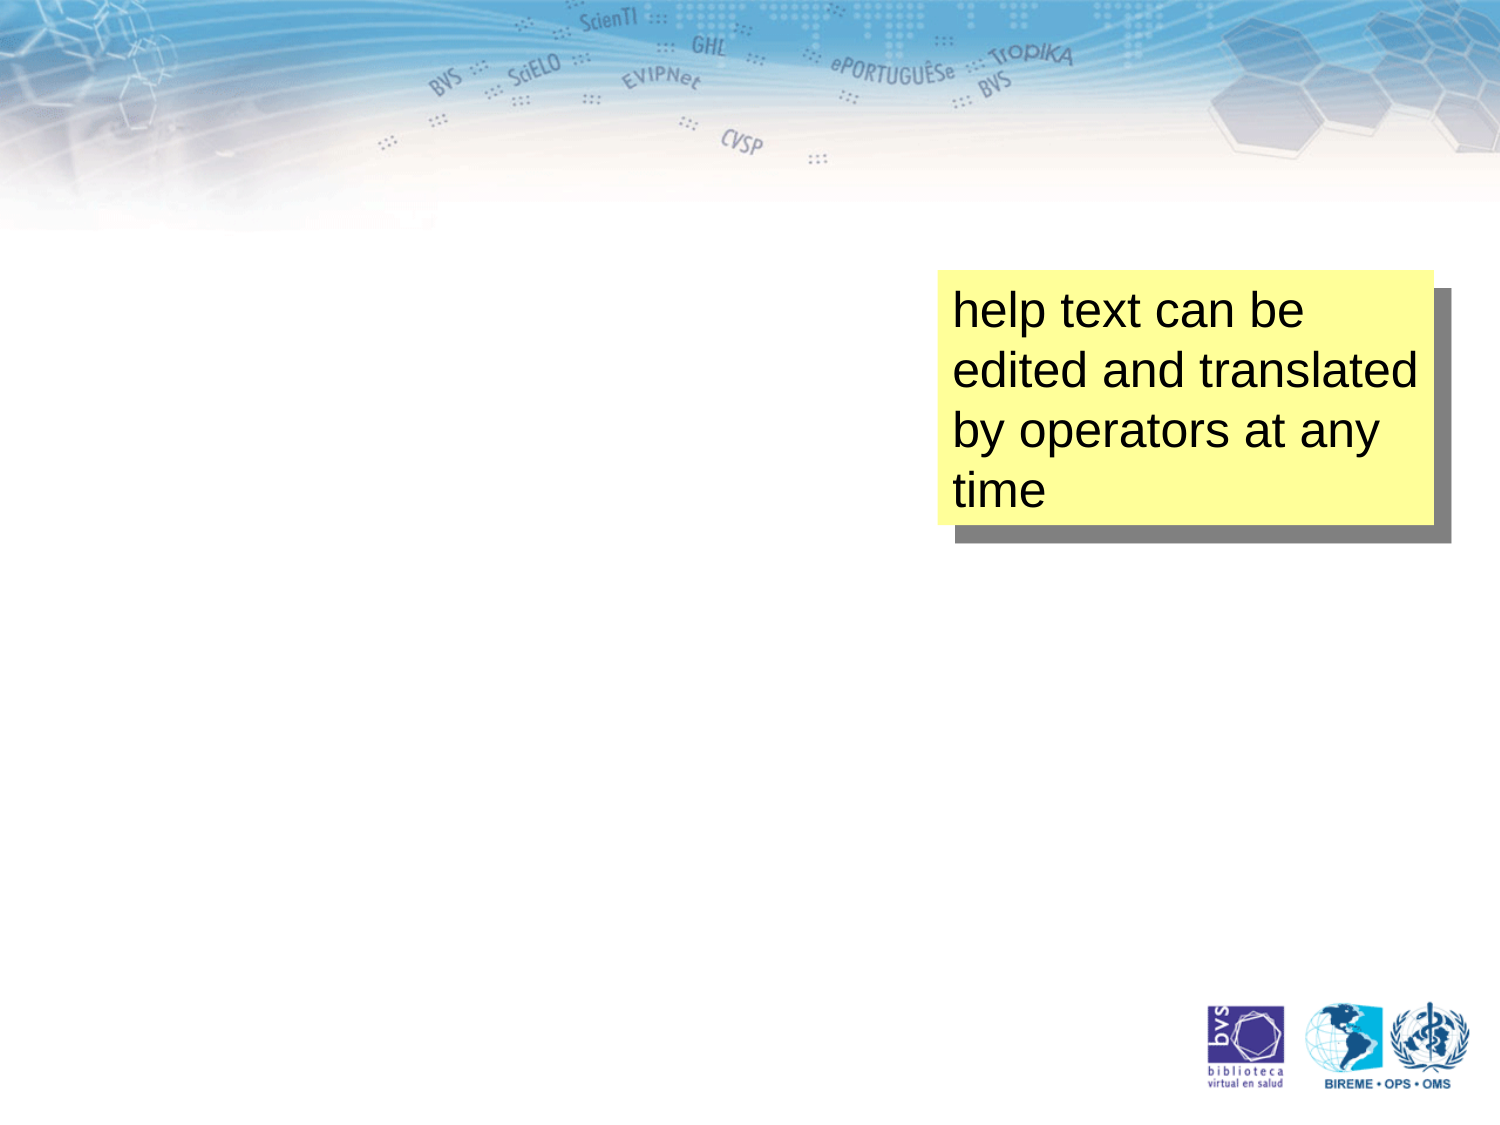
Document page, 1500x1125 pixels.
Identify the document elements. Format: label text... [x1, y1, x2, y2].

picture [0, 0, 1500, 1125]
text_box help text can be edited and translated by operators at any time [937, 270, 1434, 526]
